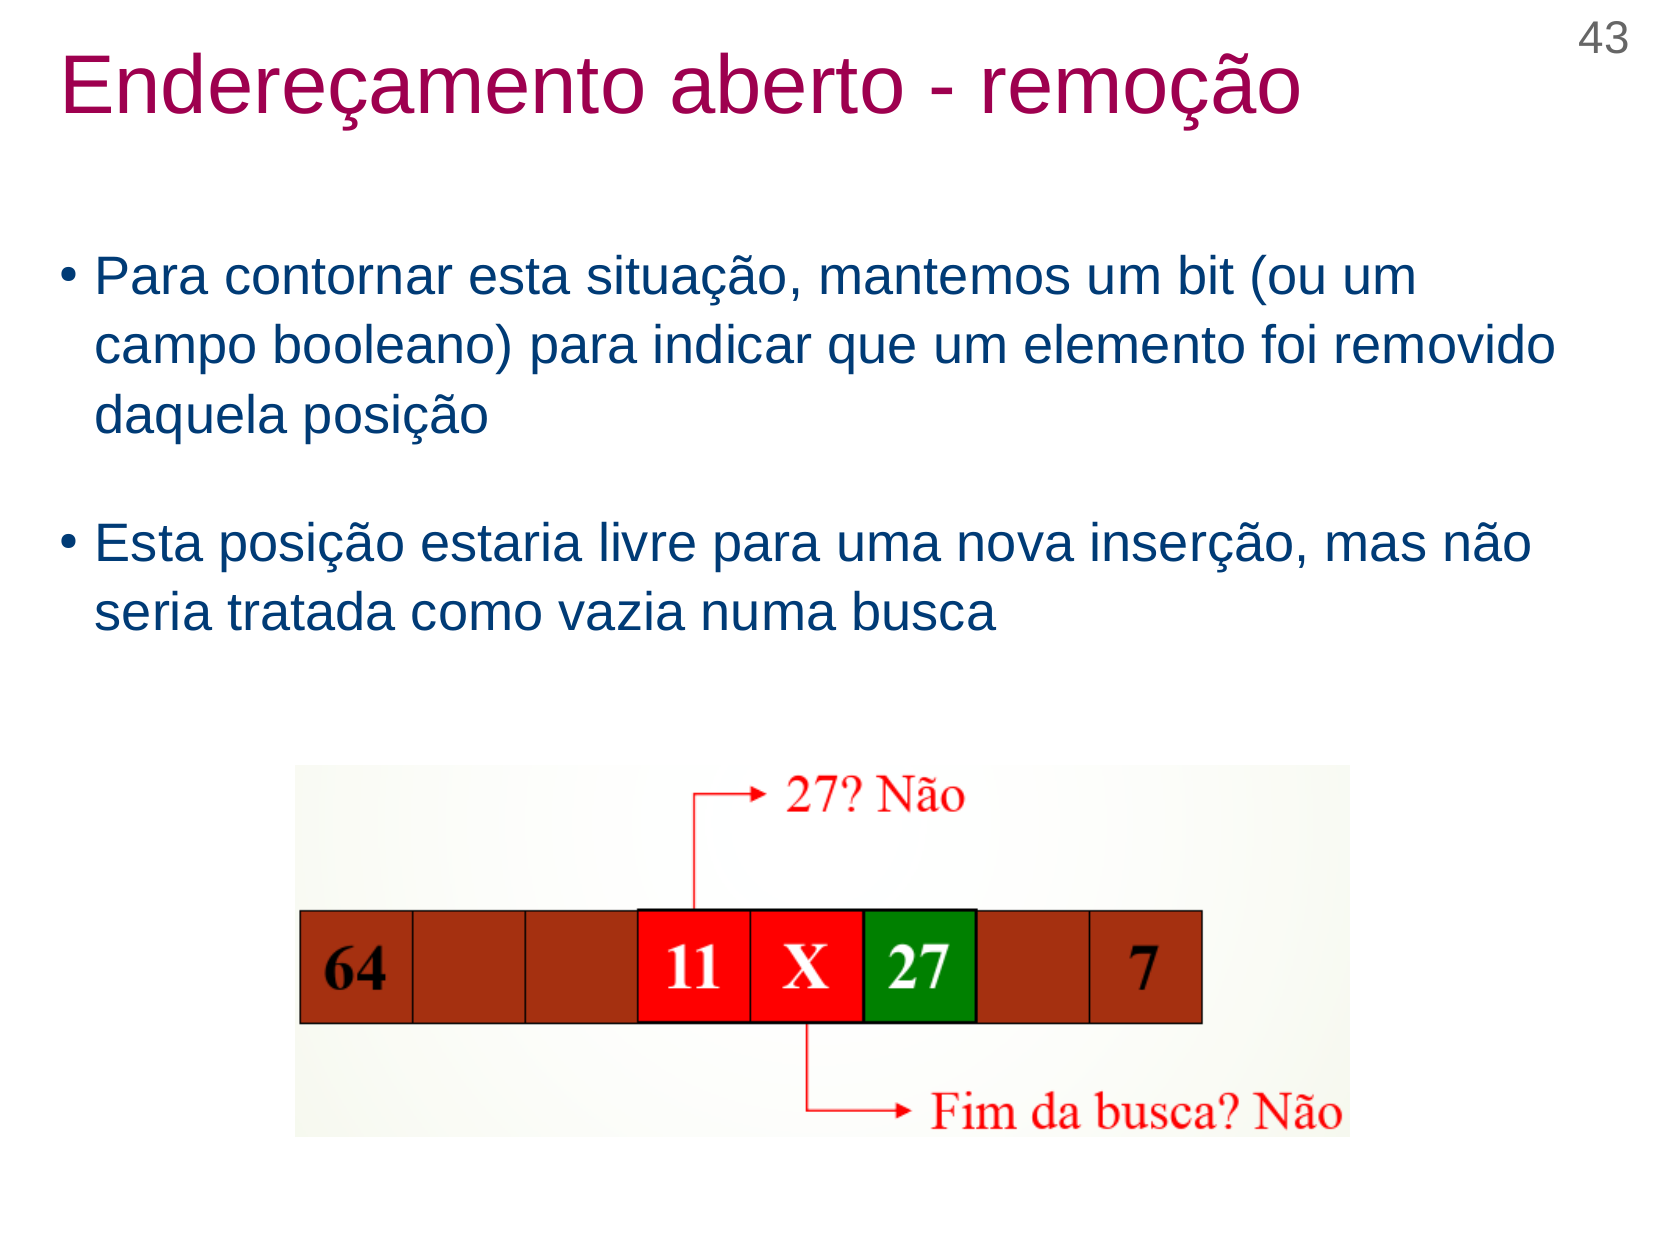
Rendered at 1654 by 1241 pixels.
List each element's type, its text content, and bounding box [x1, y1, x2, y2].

list Para contornar esta situação, mantemos um bit (ou um campo booleano) para indicar que um elemento foi removido daquela posição Esta posição estaria livre para uma nova inserção, mas não seria tratada como vazia numa busca [59, 236, 1595, 1211]
picture [295, 765, 1350, 1137]
title Endereçamento aberto - remoção [59, 29, 1595, 148]
